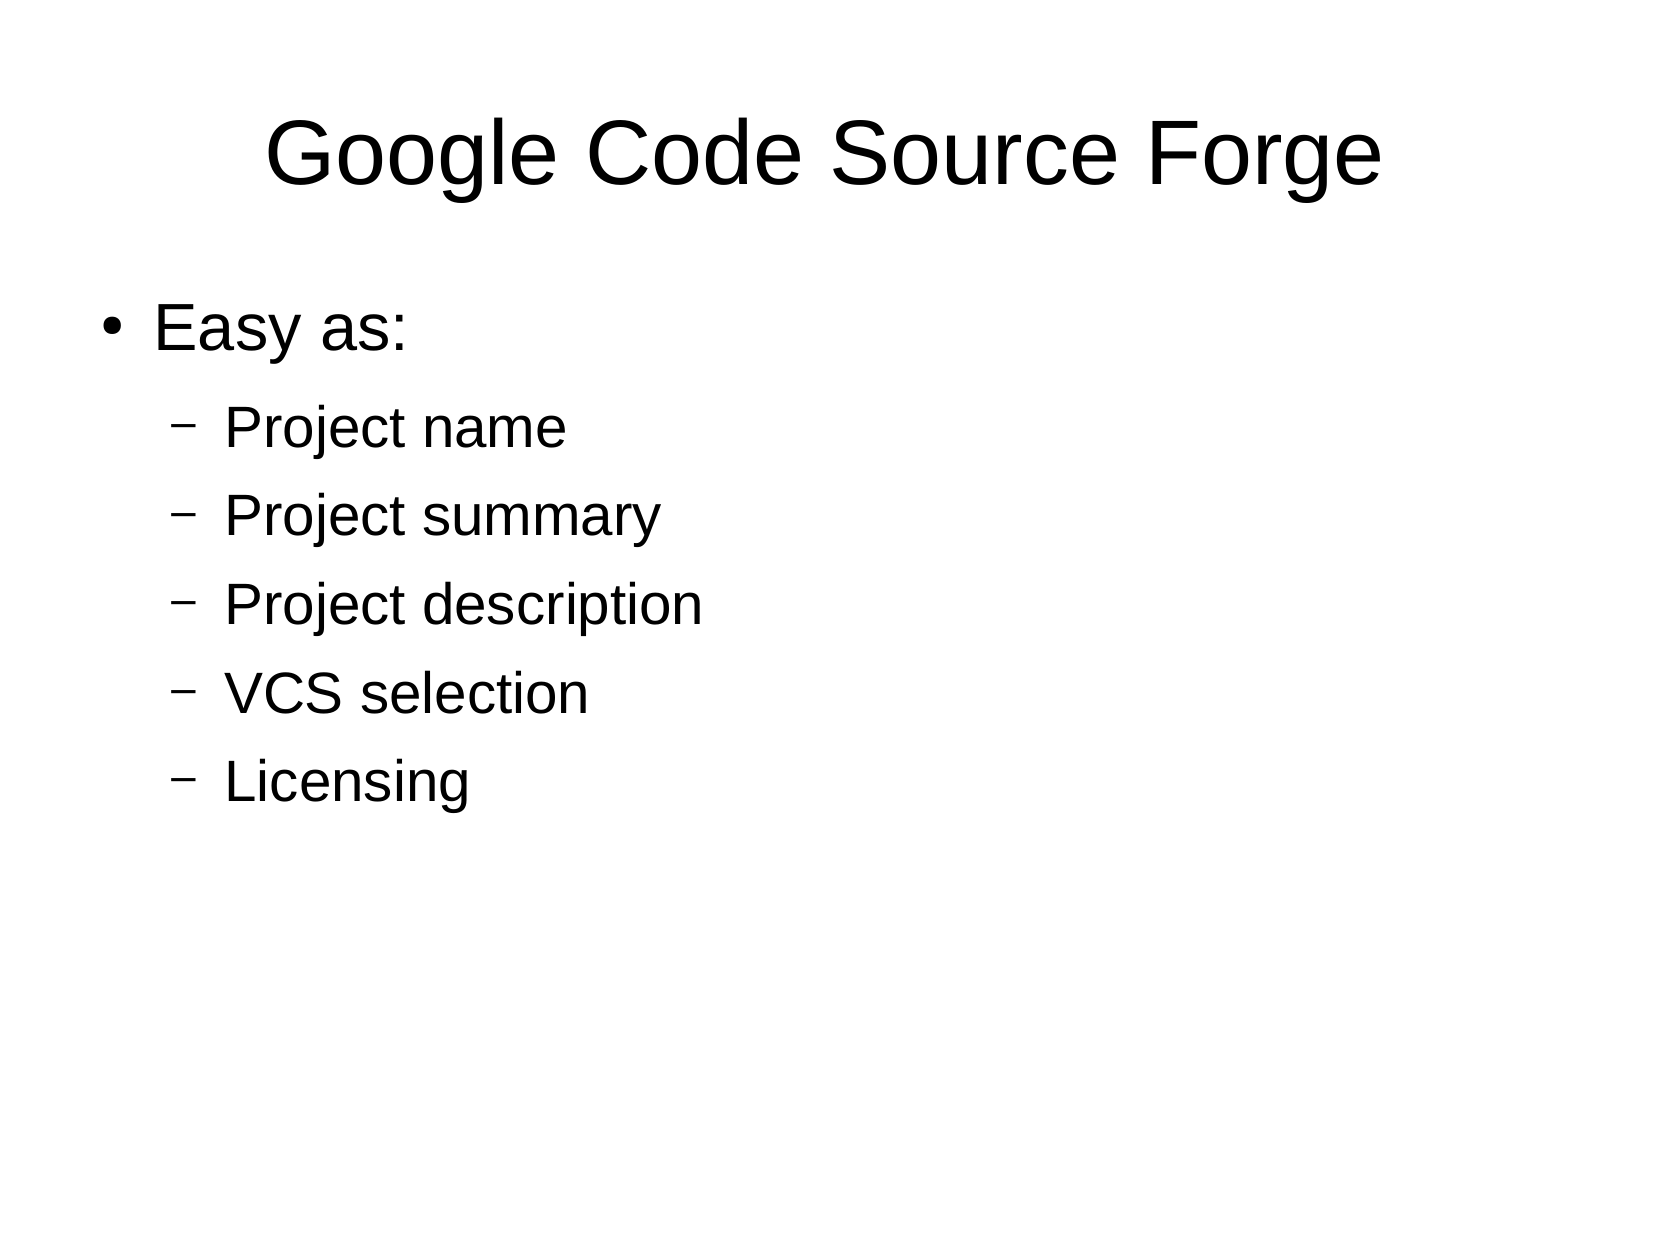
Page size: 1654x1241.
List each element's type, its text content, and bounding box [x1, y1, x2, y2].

list Easy as: Project name Project summary Project description VCS selection Licensing [82, 290, 1538, 1010]
title Google Code Source Forge [82, 49, 1571, 257]
